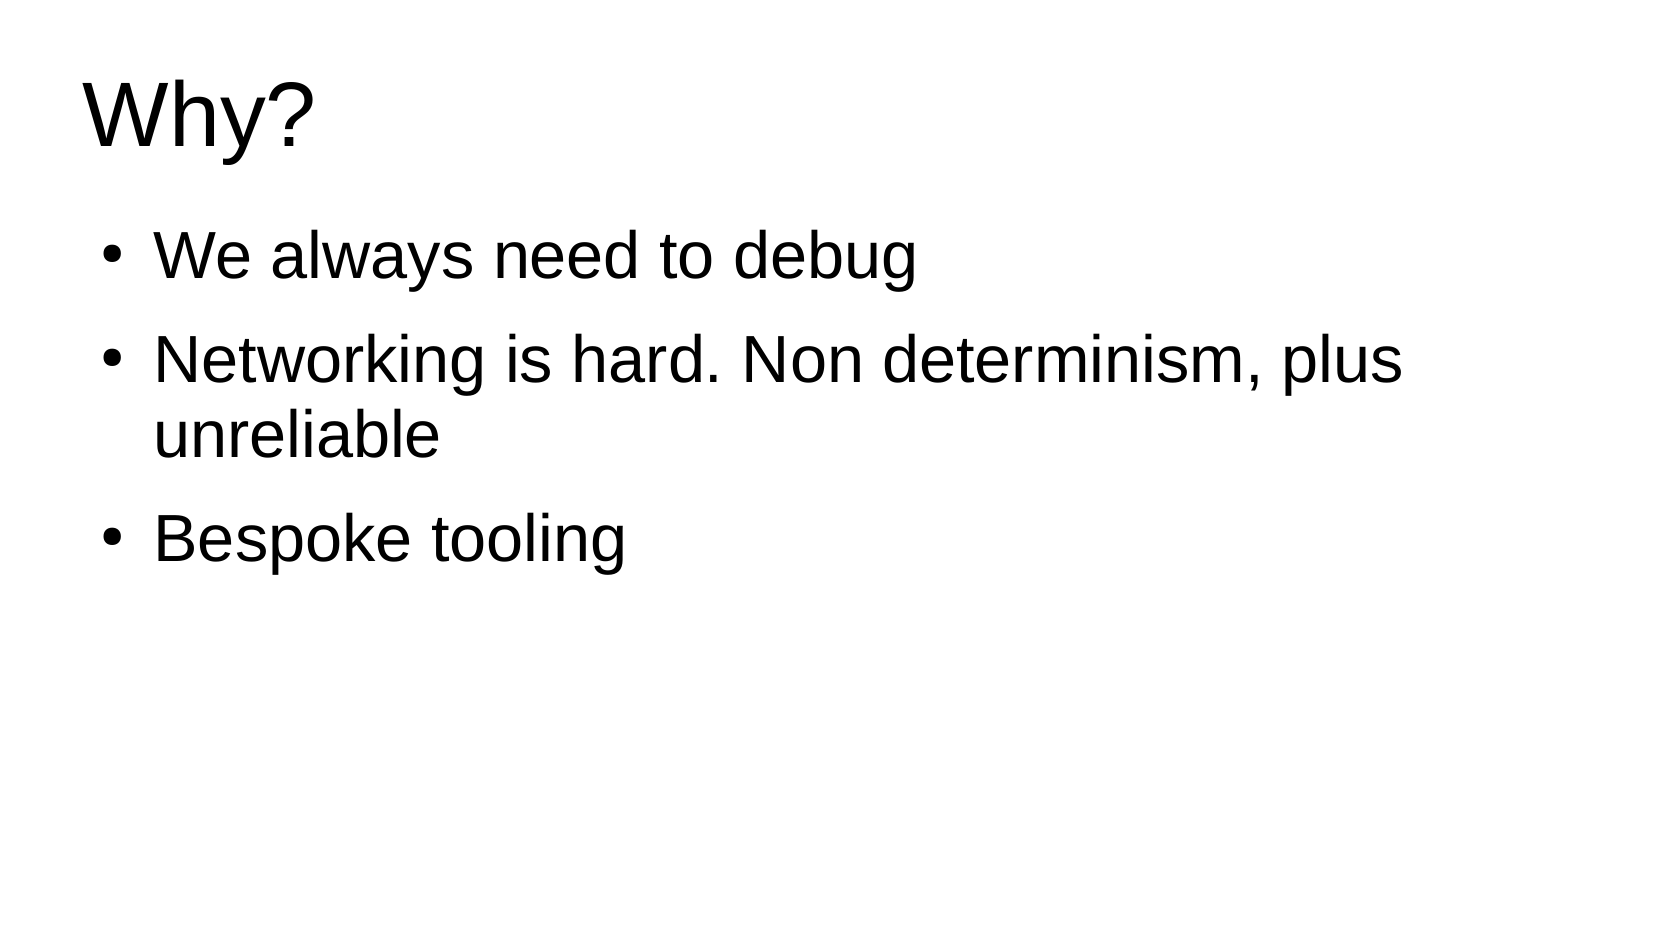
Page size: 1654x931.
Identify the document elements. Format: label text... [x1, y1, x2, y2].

list We always need to debug Networking is hard. Non determinism, plus unreliable Bespoke tooling [82, 217, 1571, 758]
title Why? [82, 37, 1571, 193]
